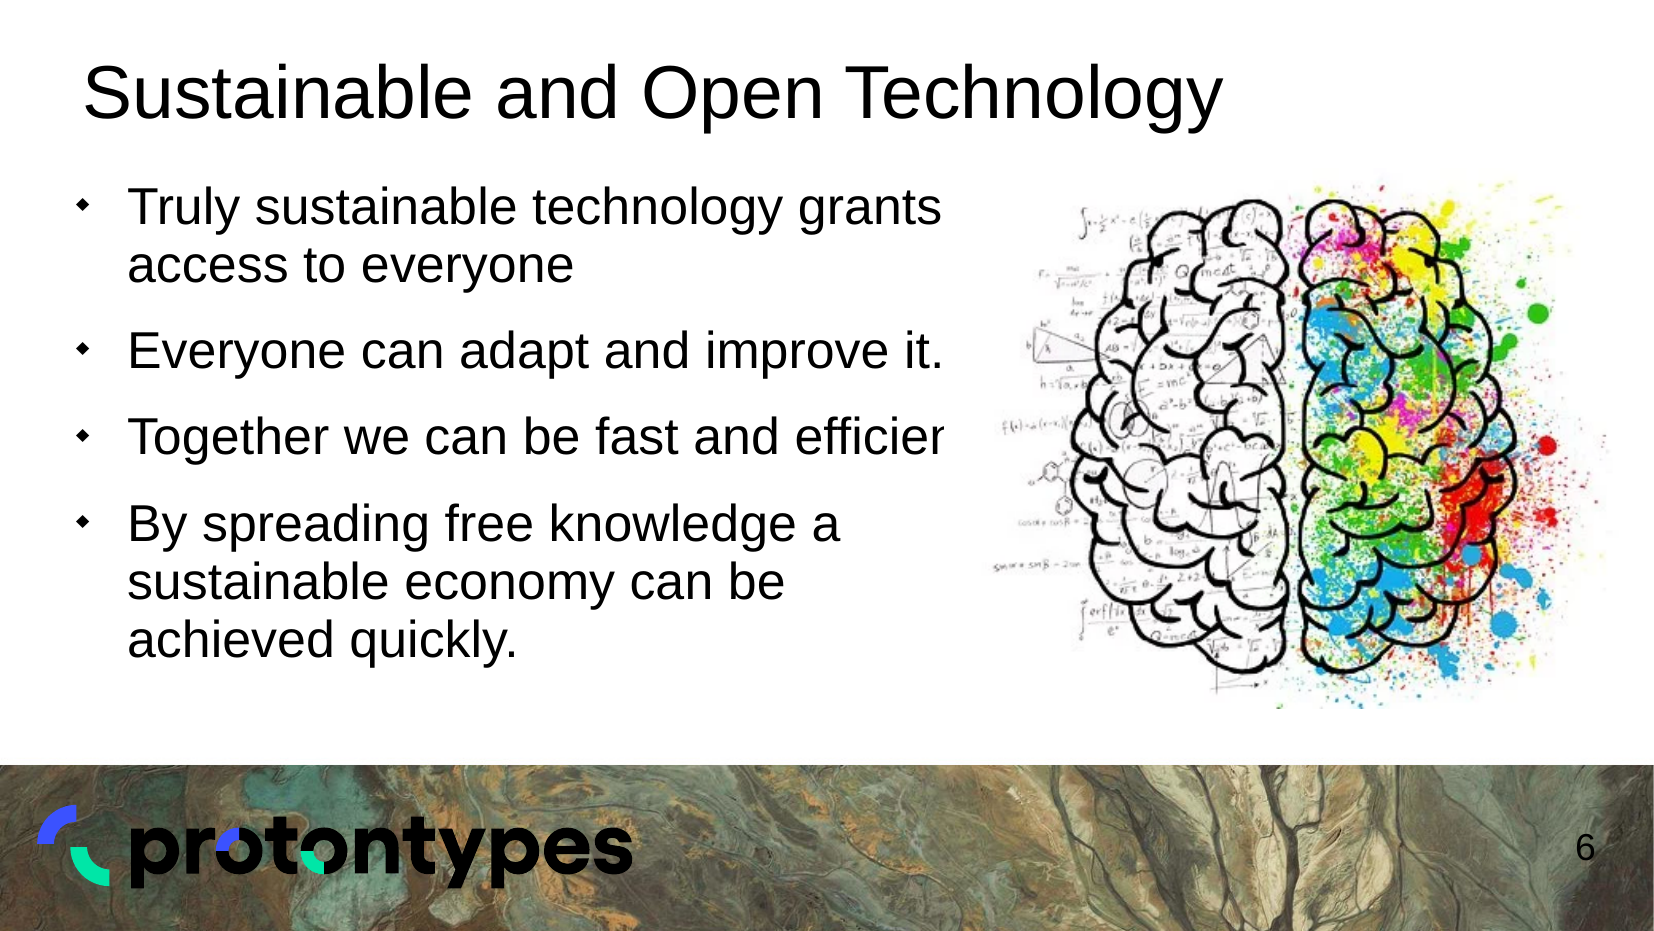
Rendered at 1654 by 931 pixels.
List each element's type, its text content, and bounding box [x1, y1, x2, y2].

title Sustainable and Open Technology [82, 37, 1571, 148]
list Truly sustainable technology grants access to everyone Everyone can adapt and improve it. Together we can be fast and efficient. By spreading free knowledge a sustainable economy can be achieved quickly. [59, 177, 1004, 728]
picture [0, 0, 1654, 931]
